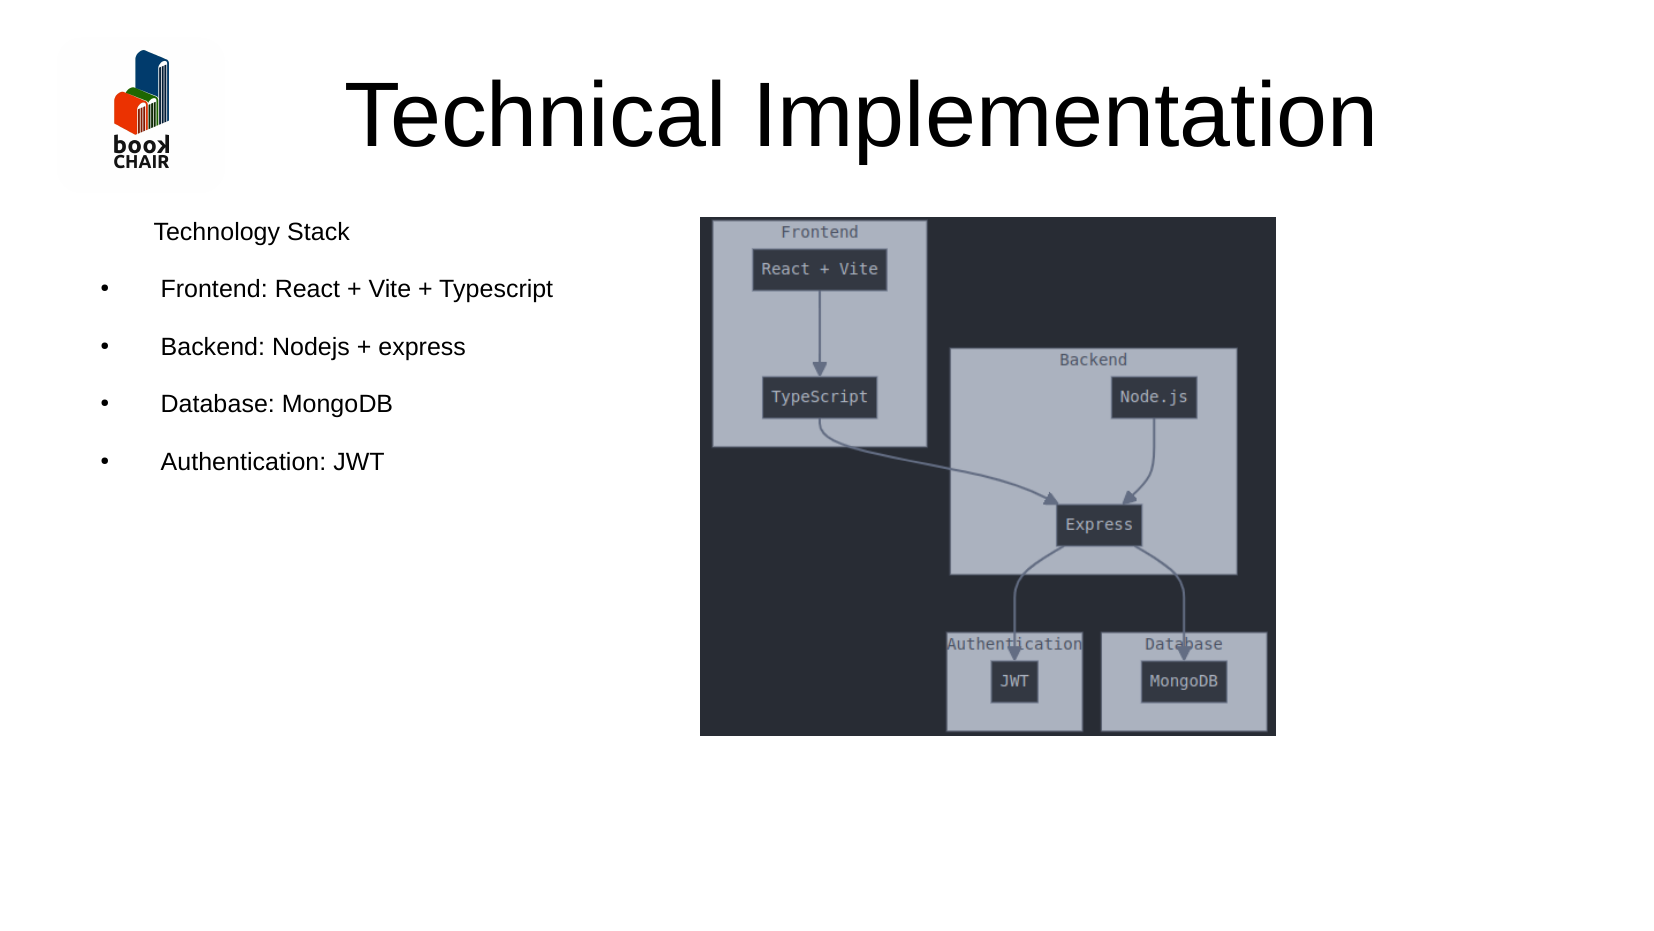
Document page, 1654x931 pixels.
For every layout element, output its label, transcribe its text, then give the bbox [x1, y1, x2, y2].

picture [56, 37, 226, 194]
picture [700, 217, 1276, 736]
title Technical Implementation [226, 37, 1571, 193]
list Technology Stack Frontend: React + Vite + Typescript Backend: Nodejs + express Database: MongoDB Authentication: JWT [82, 217, 1571, 758]
